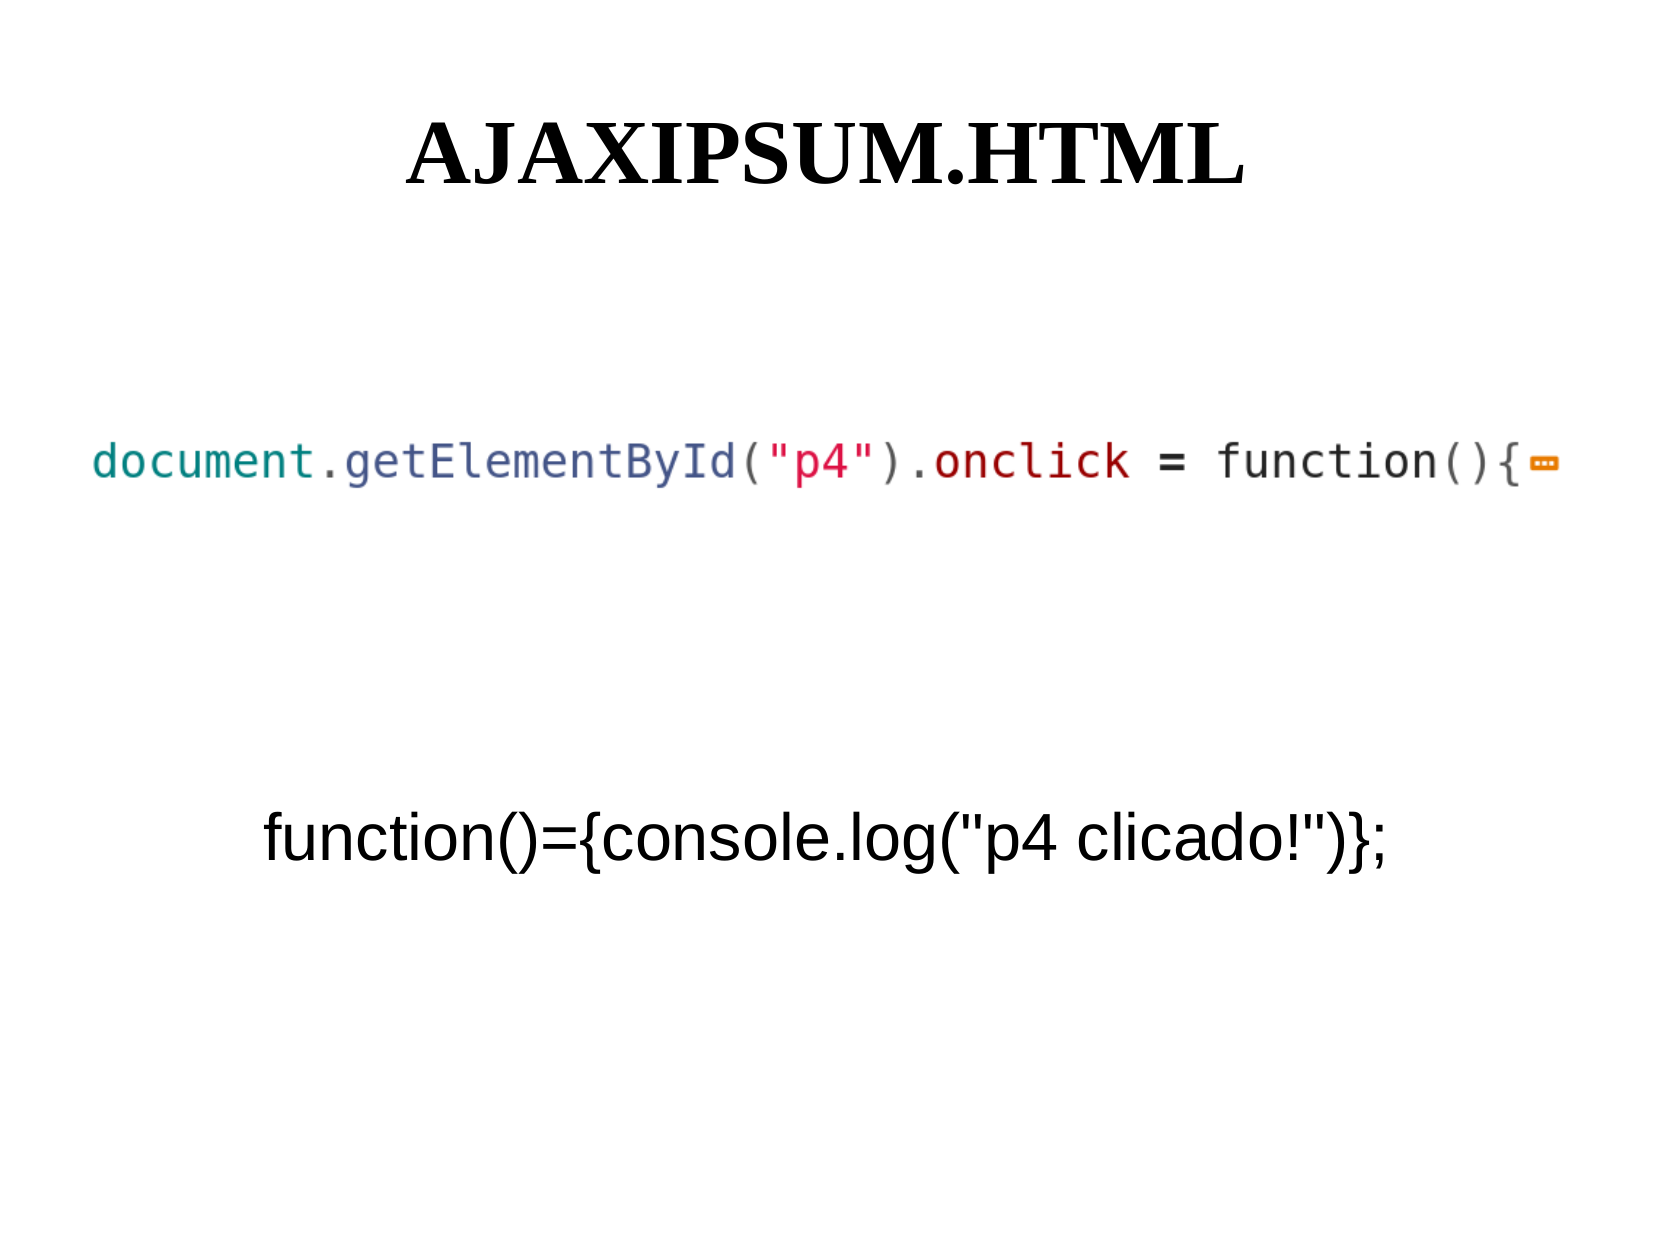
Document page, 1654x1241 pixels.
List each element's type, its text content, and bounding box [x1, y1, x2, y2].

title AJAXIPSUM.HTML [82, 49, 1571, 257]
list function()={console.log("p4 clicado!")}; [82, 665, 1571, 1009]
picture [82, 426, 1571, 497]
